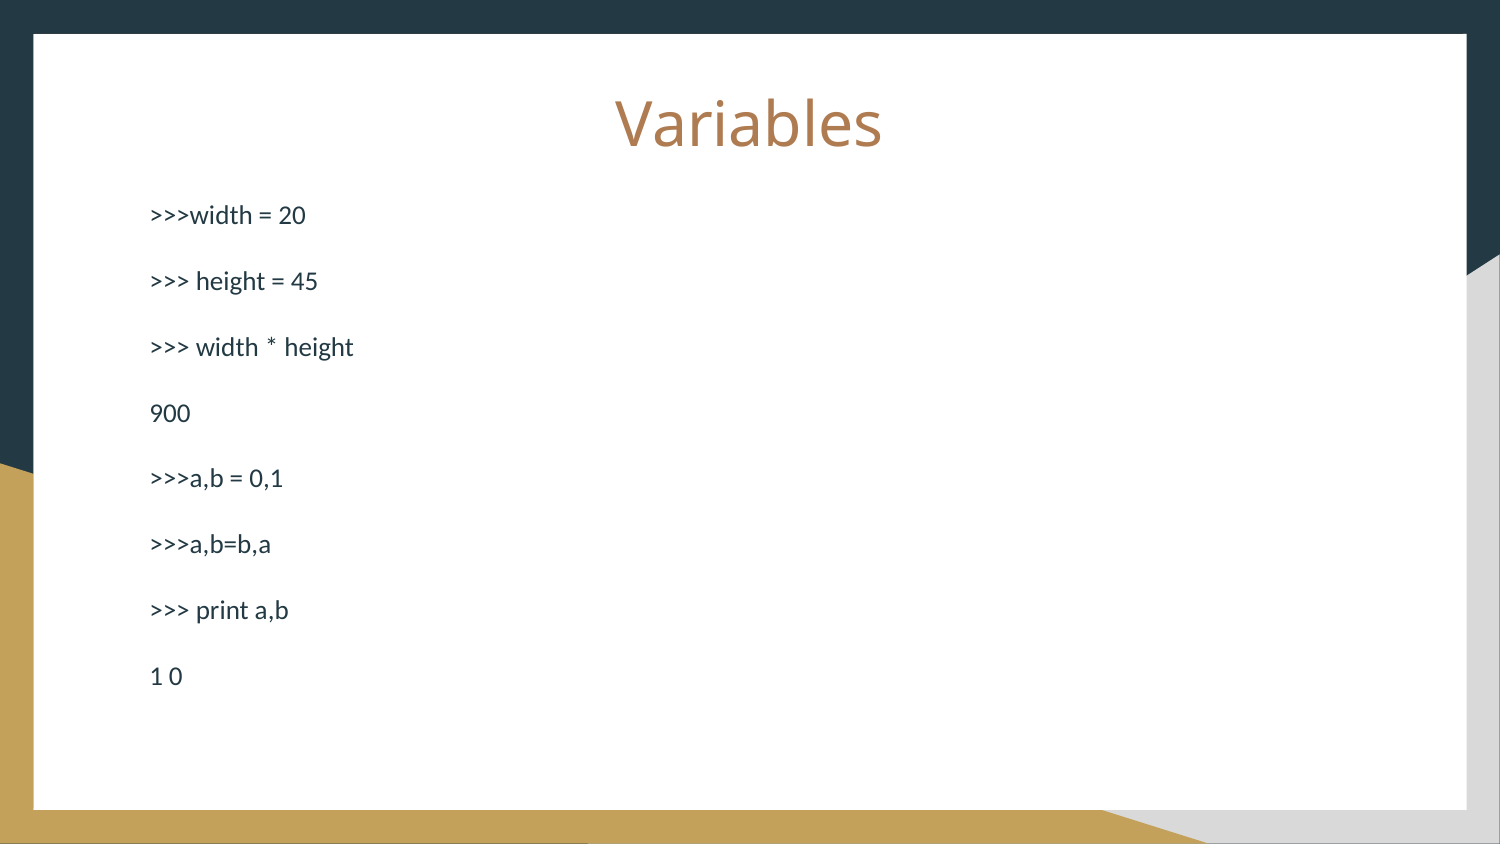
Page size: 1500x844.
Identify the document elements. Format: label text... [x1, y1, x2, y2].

list >>>width = 20 >>> height = 45 >>> width * height 900 >>>a,b = 0,1 >>>a,b=b,a >>> print a,b 1 0 [134, 182, 1366, 762]
title Variables [134, 68, 1366, 182]
